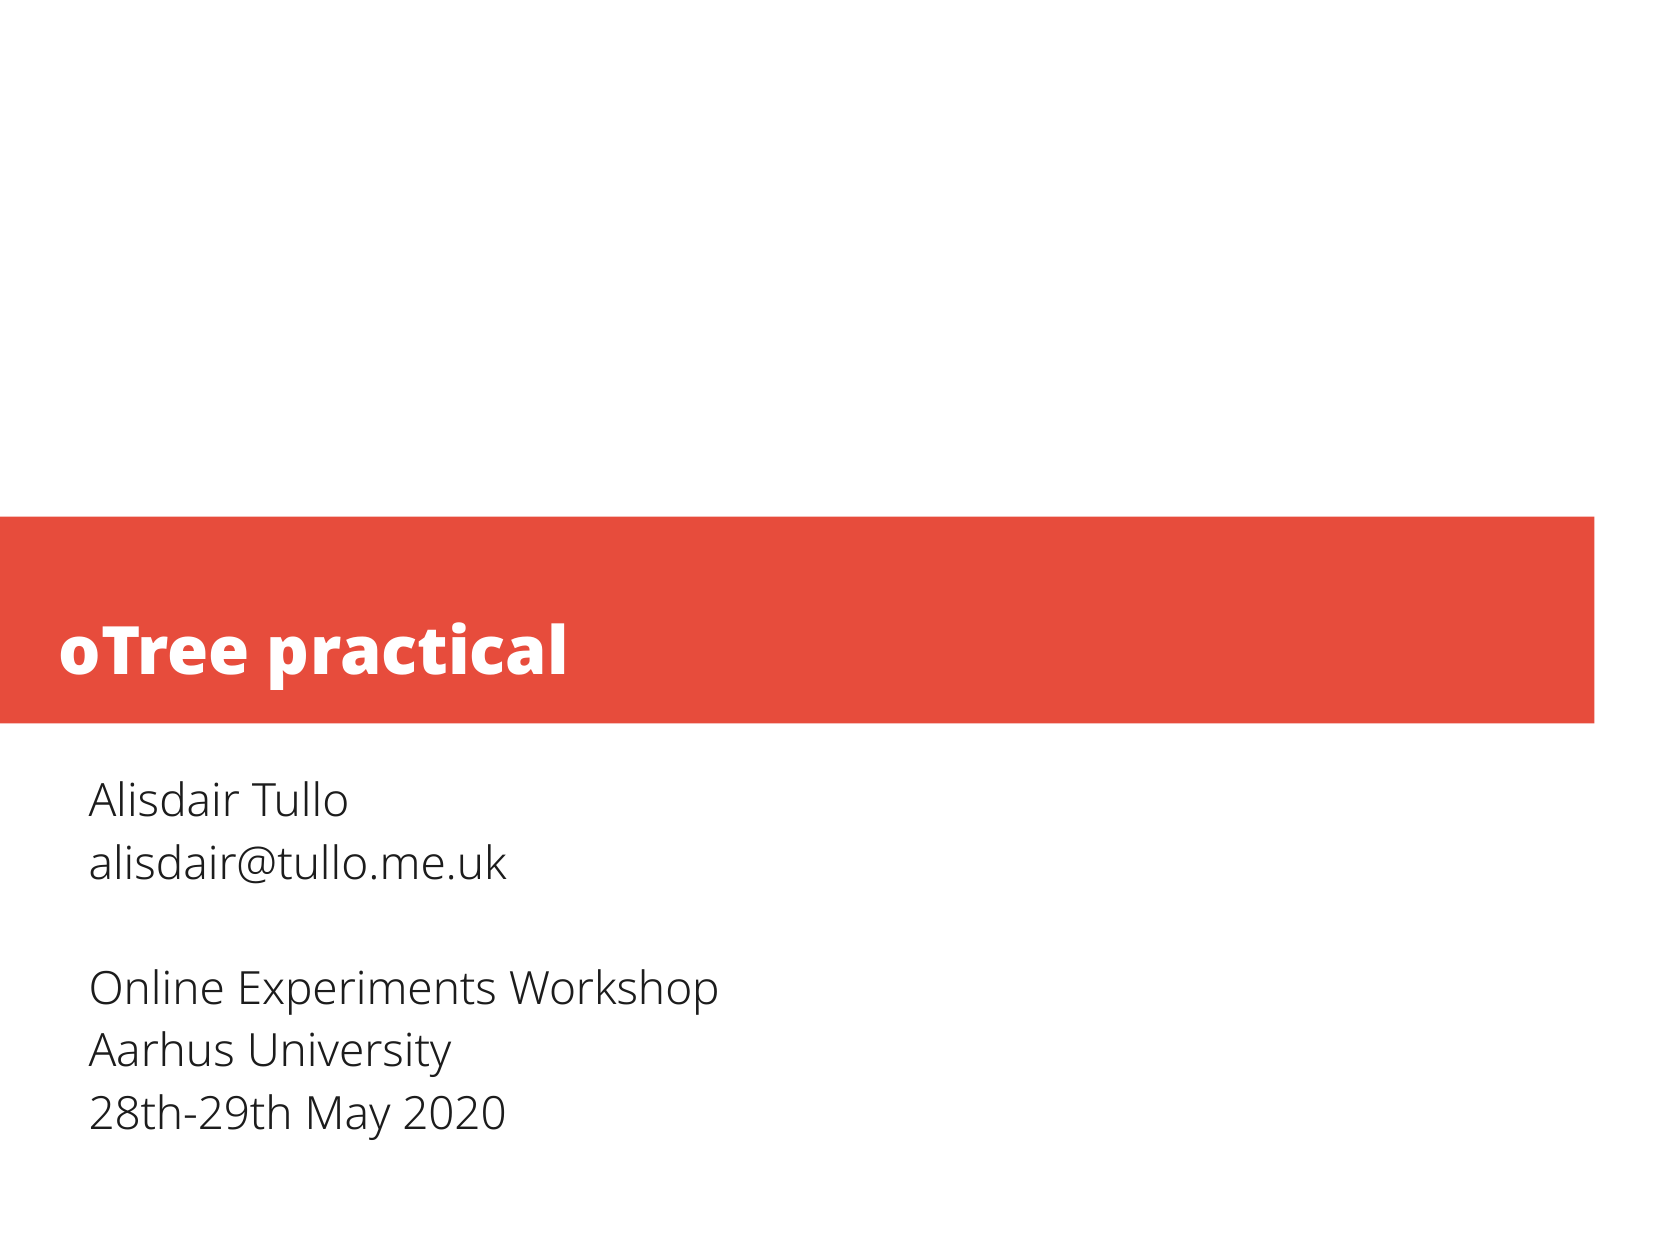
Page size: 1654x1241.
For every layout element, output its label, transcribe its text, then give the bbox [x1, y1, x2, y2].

subtitle Alisdair Tullo alisdair@tullo.me.uk Online Experiments Workshop Aarhus University 28th-29th May 2020 [88, 767, 1595, 1182]
title oTree practical [59, 546, 1595, 694]
